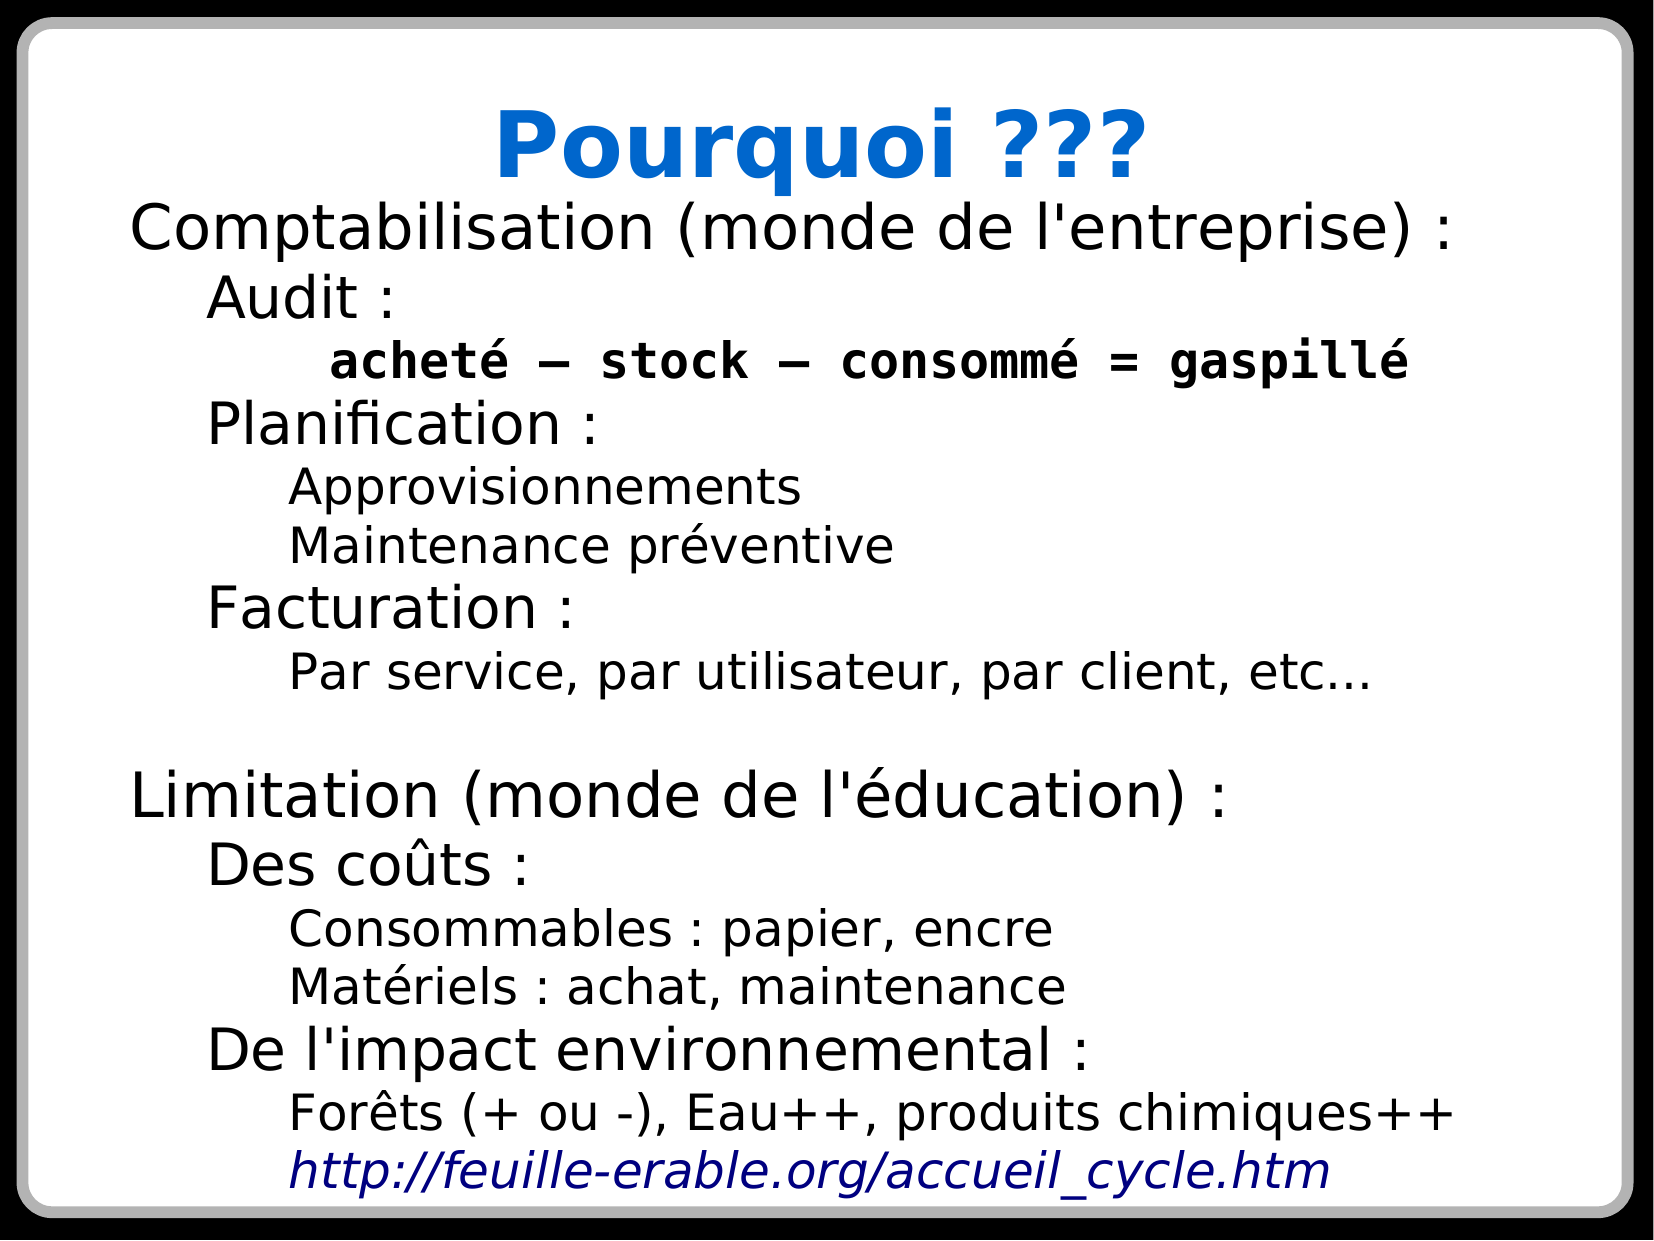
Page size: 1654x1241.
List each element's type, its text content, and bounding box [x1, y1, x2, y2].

list Comptabilisation (monde de l'entreprise) : Audit : acheté – stock – consommé = gaspillé Planification : Approvisionnements Maintenance préventive Facturation : Par service, par utilisateur, par client, etc... Limitation (monde de l'éducation) : Des coûts : Consommables : papier, encre Matériels : achat, maintenance De l'impact environnemental : Forêts (+ ou -), Eau++, produits chimiques++ http://feuille-erable.org/accueil_cycle.htm [111, 192, 1533, 1211]
title Pourquoi ??? [67, 91, 1577, 199]
